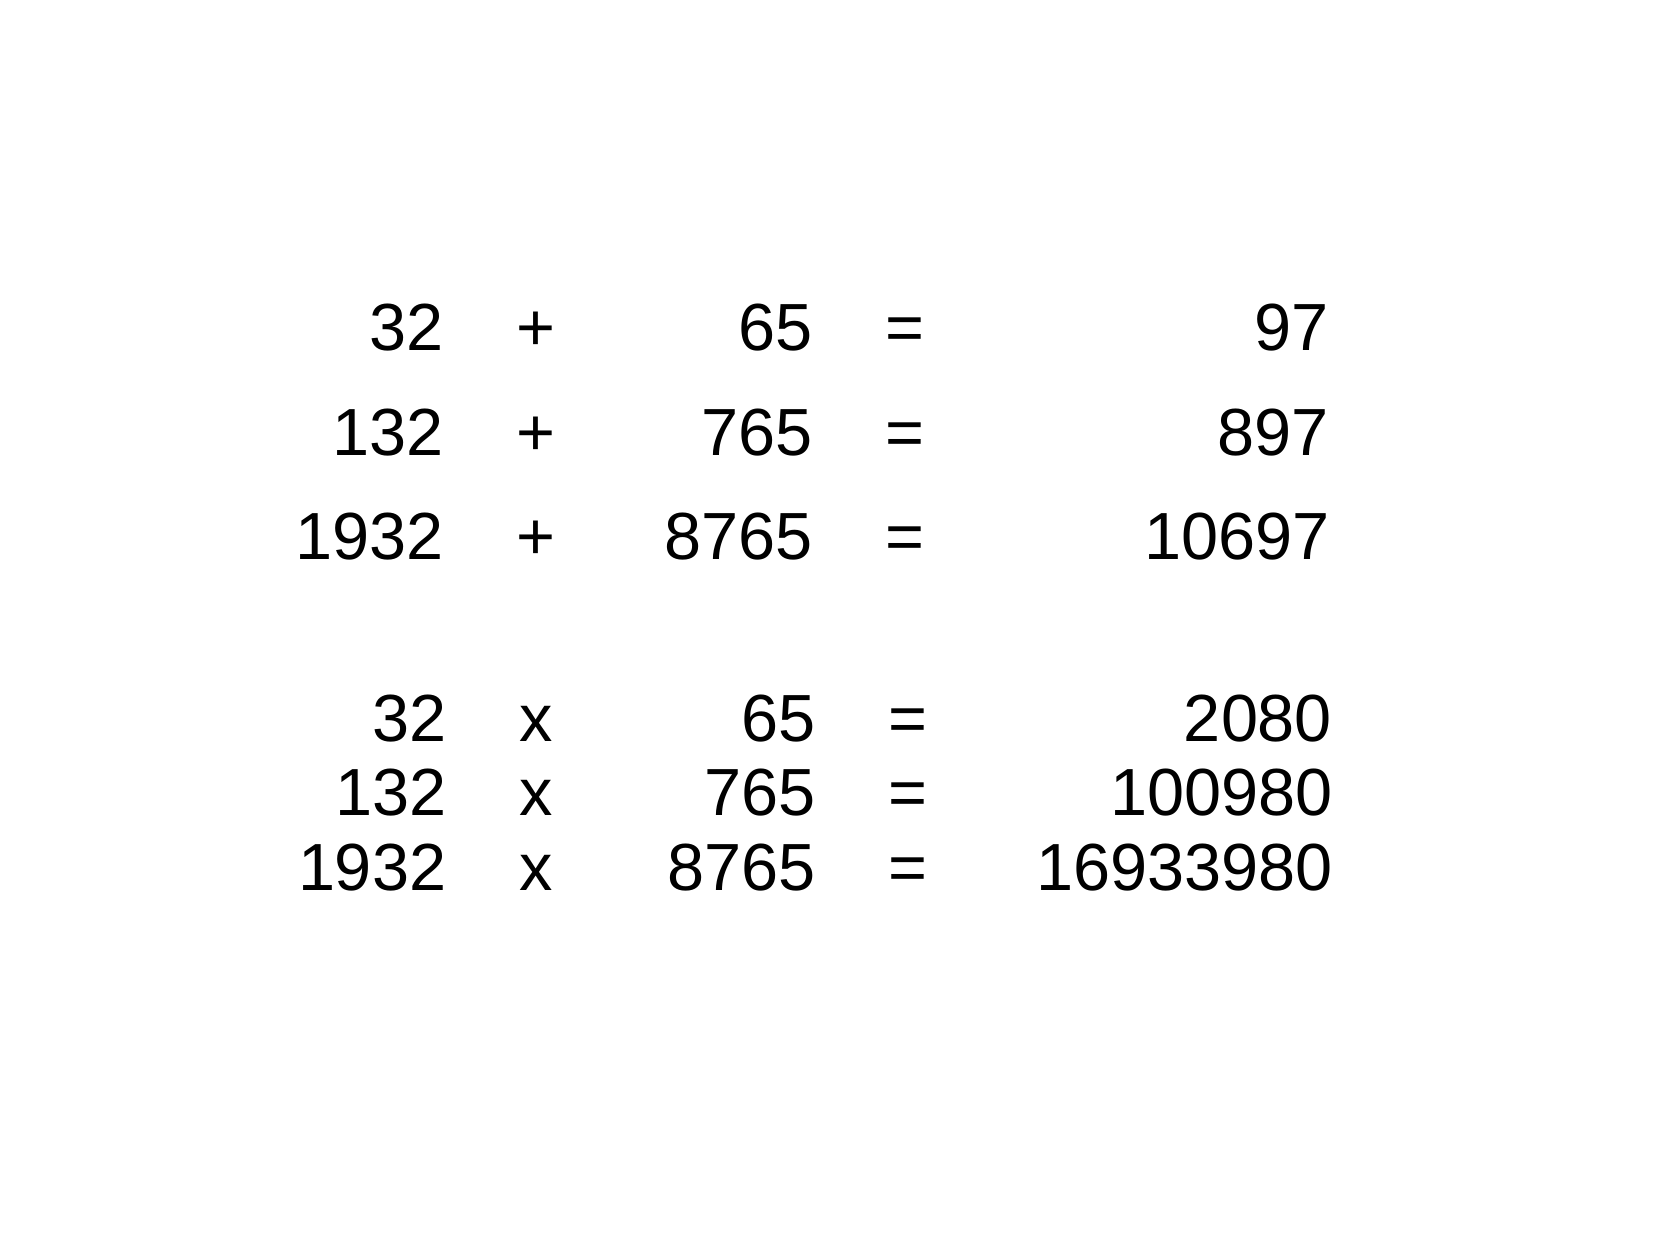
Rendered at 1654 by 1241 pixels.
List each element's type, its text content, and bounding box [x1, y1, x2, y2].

text_box 32 x 65 = 2080 132 x 765 = 100980 1932 x 8765 = 16933980 [212, 673, 1350, 972]
list 32 + 65 = 97 132 + 765 = 897 1932 + 8765 = 10697 [224, 290, 1406, 981]
